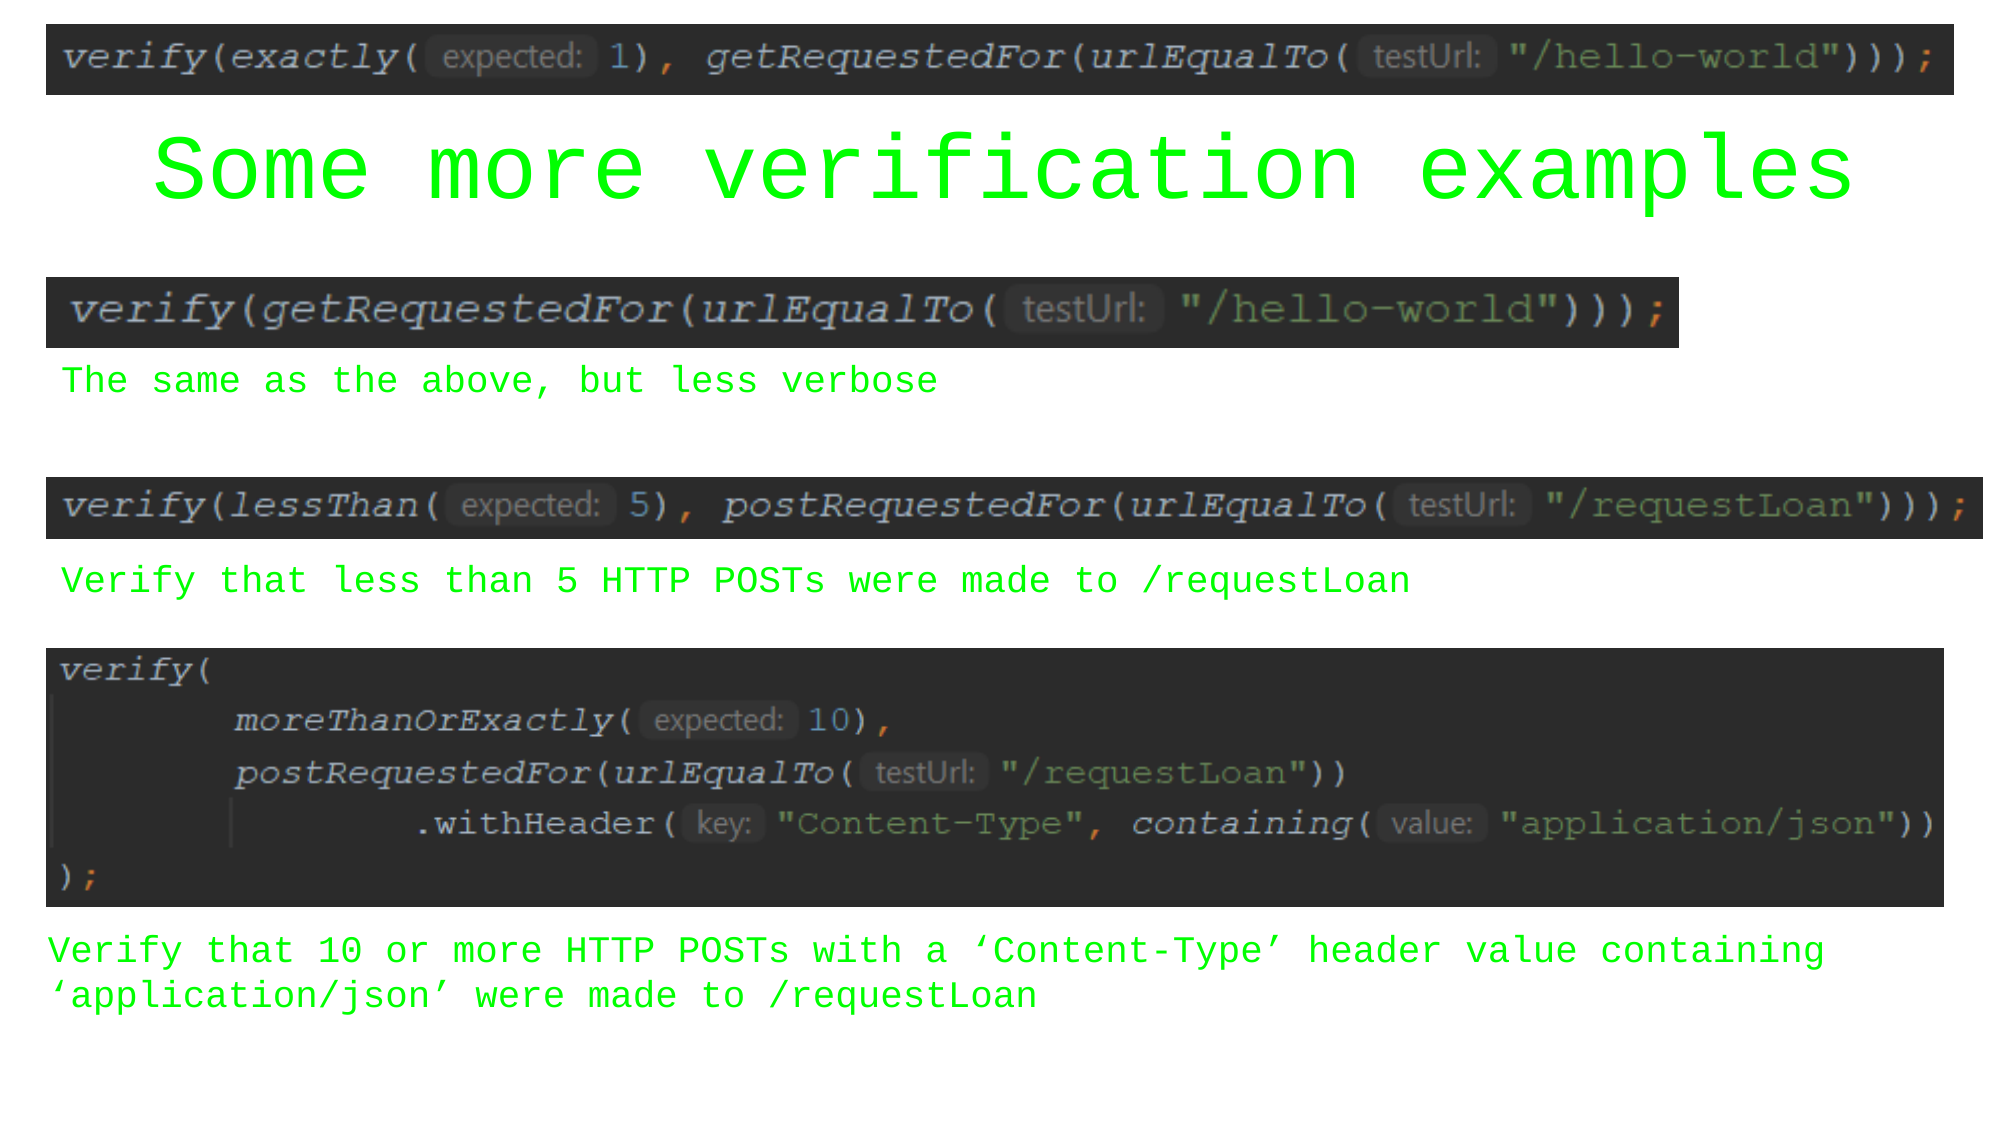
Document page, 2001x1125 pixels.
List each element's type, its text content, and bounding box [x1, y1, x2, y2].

picture [46, 25, 1954, 95]
text_box Verify that less than 5 HTTP POSTs were made to /requestLoan [46, 547, 1902, 608]
picture [46, 477, 1983, 539]
picture [46, 648, 1944, 907]
picture [46, 277, 1679, 347]
text_box Verify that 10 or more HTTP POSTs with a ‘Content-Type’ header value containing ‘application/json’ were made to /requestLoan [32, 917, 1889, 1024]
title Some more verification examples [137, 95, 1922, 278]
text_box The same as the above, but less verbose [46, 347, 1902, 408]
